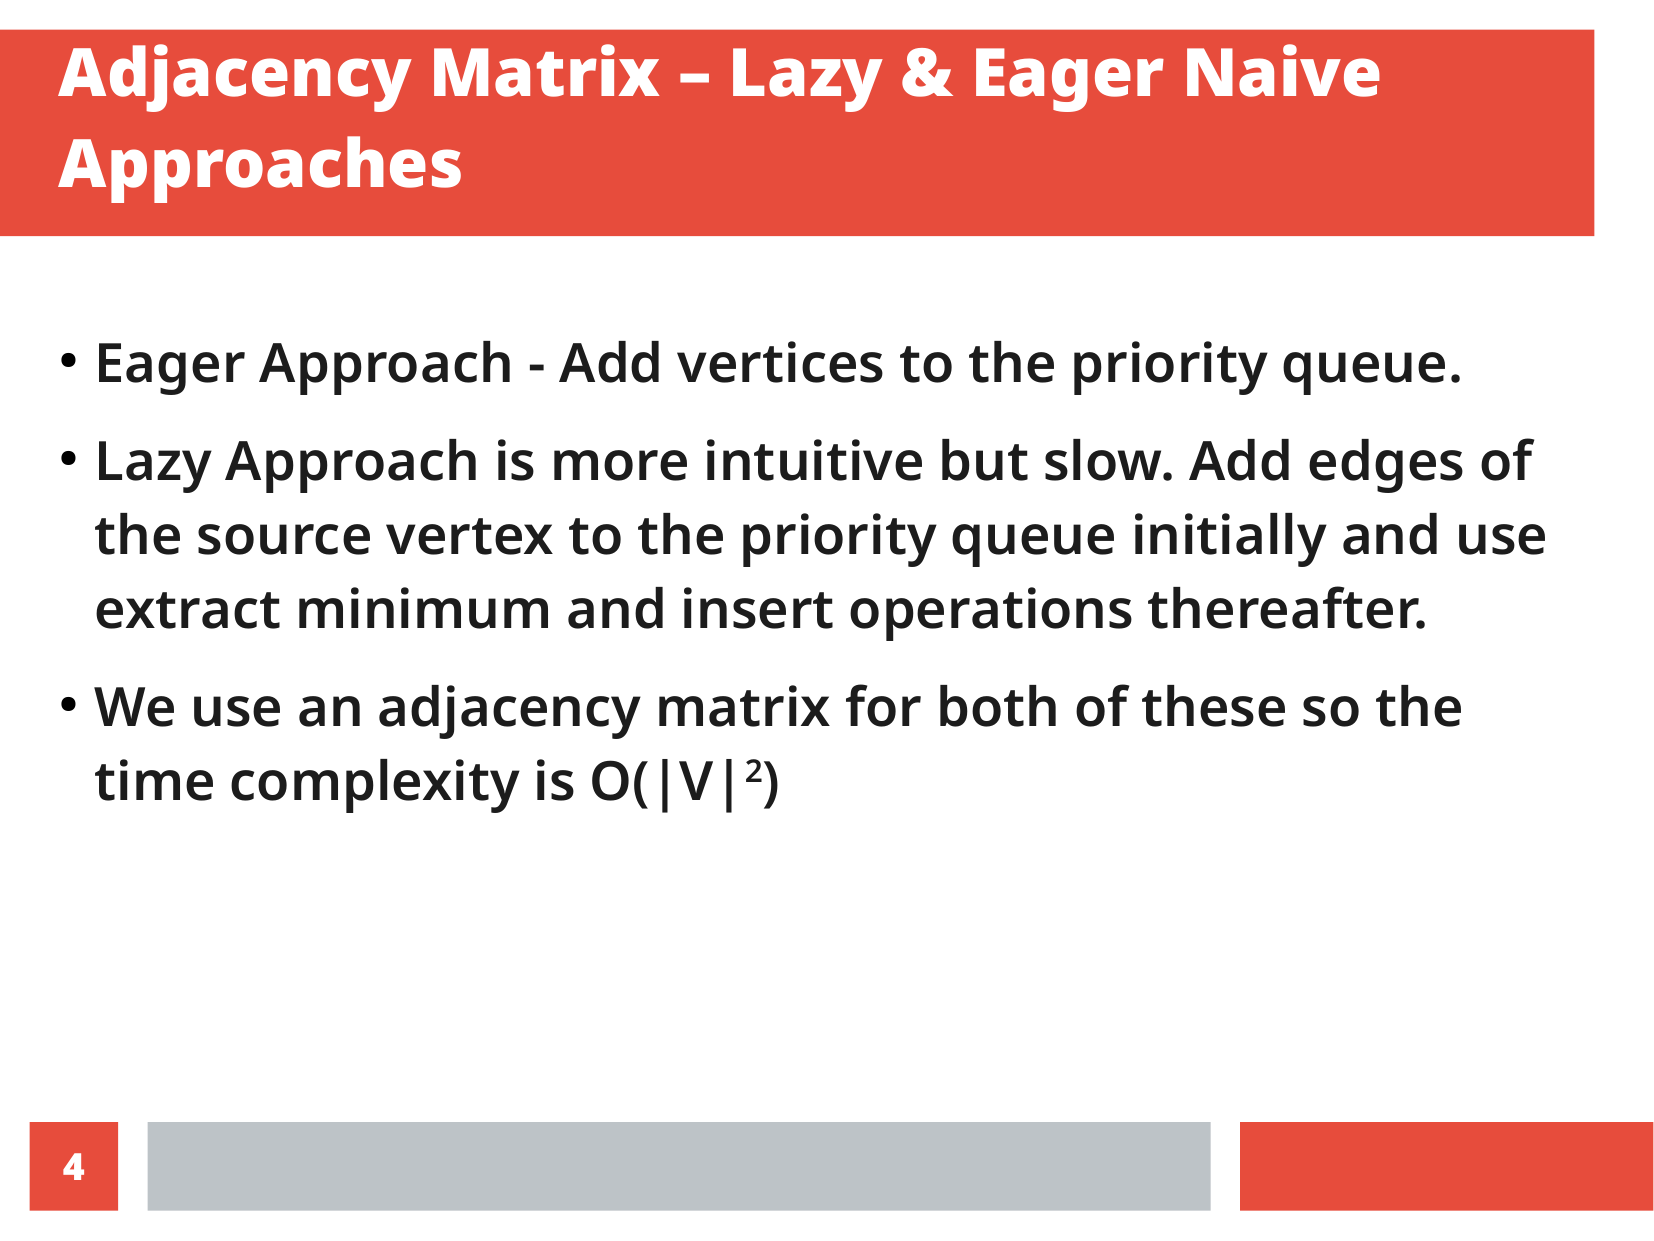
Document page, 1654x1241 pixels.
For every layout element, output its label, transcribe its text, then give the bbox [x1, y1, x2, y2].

title Adjacency Matrix – Lazy & Eager Naive Approaches [59, 59, 1595, 207]
list Eager Approach - Add vertices to the priority queue. Lazy Approach is more intuitive but slow. Add edges of the source vertex to the priority queue initially and use extract minimum and insert operations thereafter. We use an adjacency matrix for both of these so the time complexity is O(|V|2) [59, 324, 1565, 1093]
